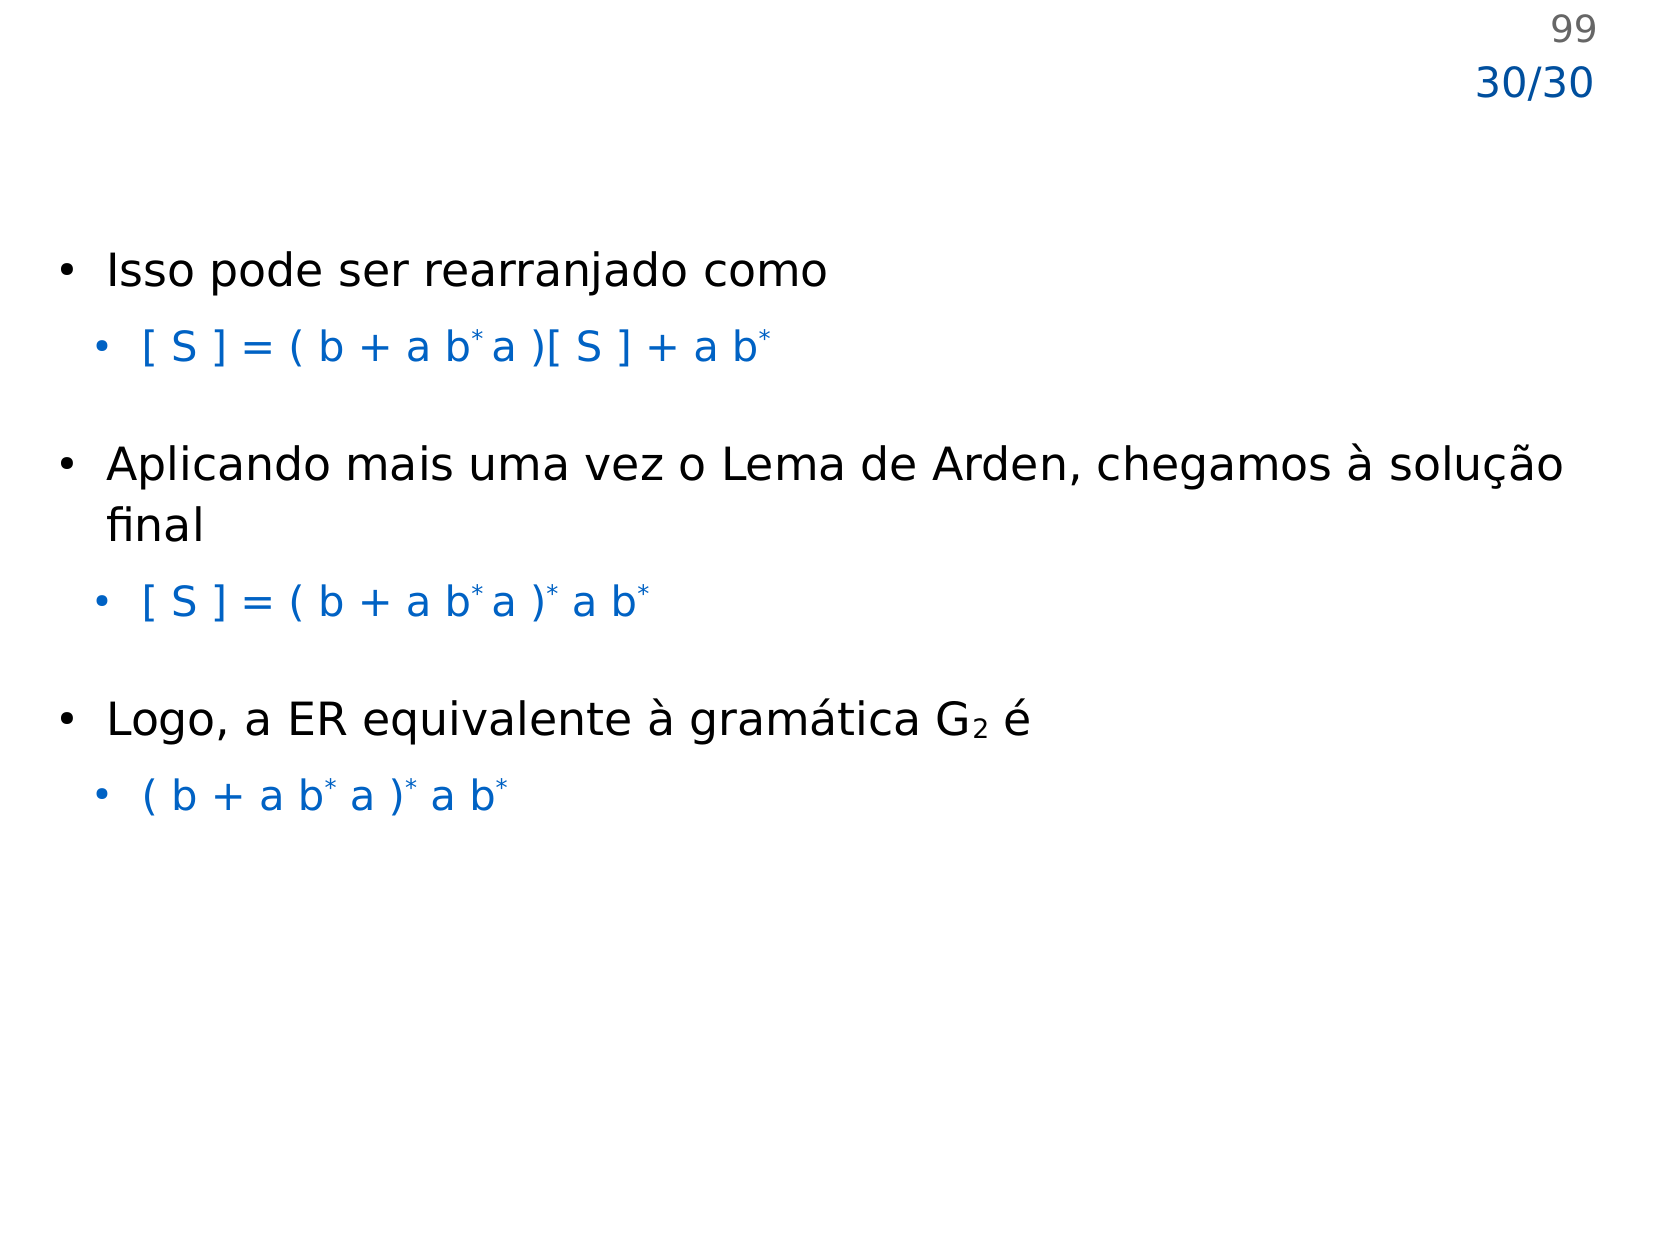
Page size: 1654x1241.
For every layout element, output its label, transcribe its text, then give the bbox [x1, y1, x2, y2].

list Isso pode ser rearranjado como [ S ] = ( b + a b* a )[ S ] + a b* Aplicando mais uma vez o Lema de Arden, chegamos à solução final [ S ] = ( b + a b* a )* a b* Logo, a ER equivalente à gramática G2 é ( b + a b* a )* a b* [59, 236, 1595, 1211]
text_box 99 [1375, 0, 1613, 64]
